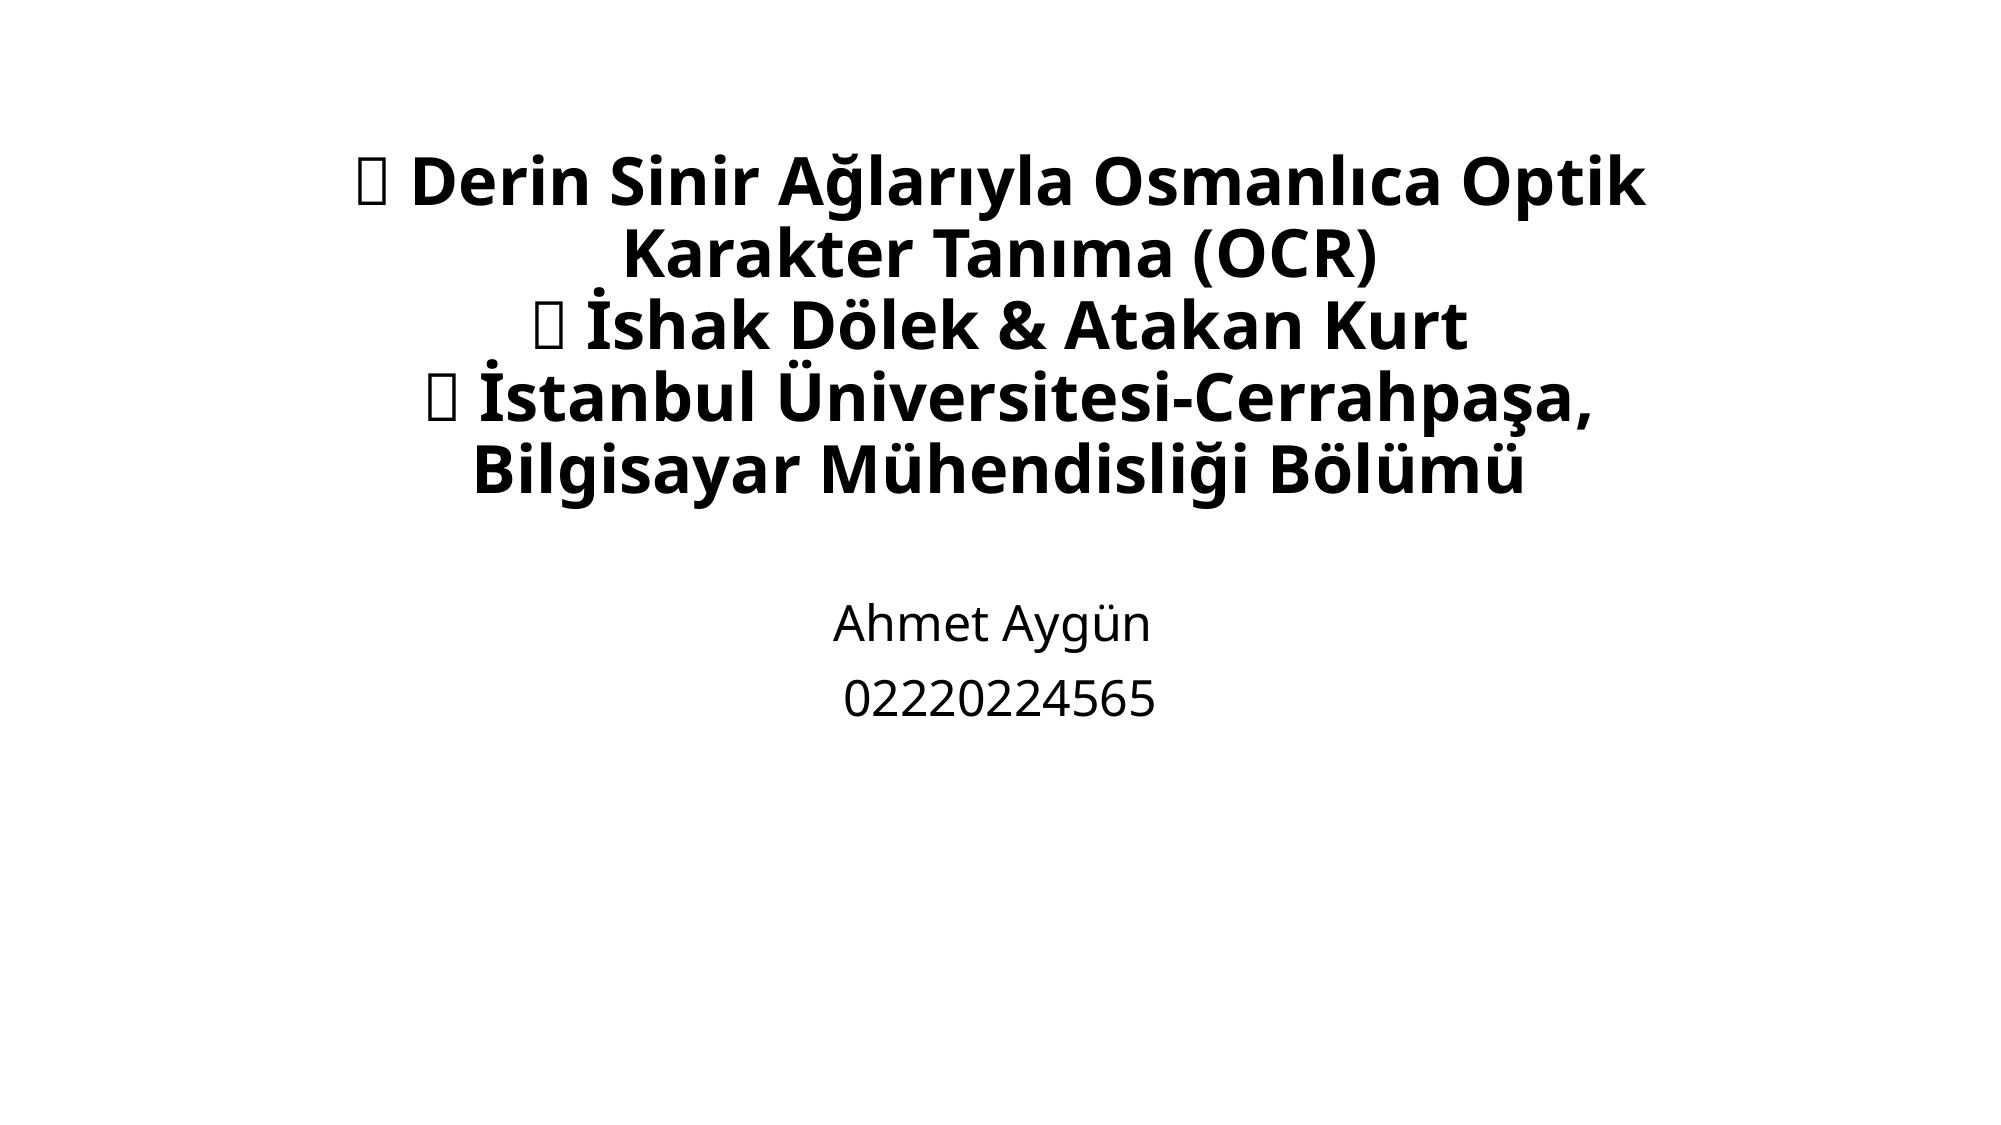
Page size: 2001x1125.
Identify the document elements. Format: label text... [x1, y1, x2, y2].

title 📜 Derin Sinir Ağlarıyla Osmanlıca Optik Karakter Tanıma (OCR) 🔬 İshak Dölek & Atakan Kurt 📍 İstanbul Üniversitesi-Cerrahpaşa, Bilgisayar Mühendisliği Bölümü [249, 125, 1750, 588]
subtitle Ahmet Aygün 02220224565 [249, 590, 1750, 863]
